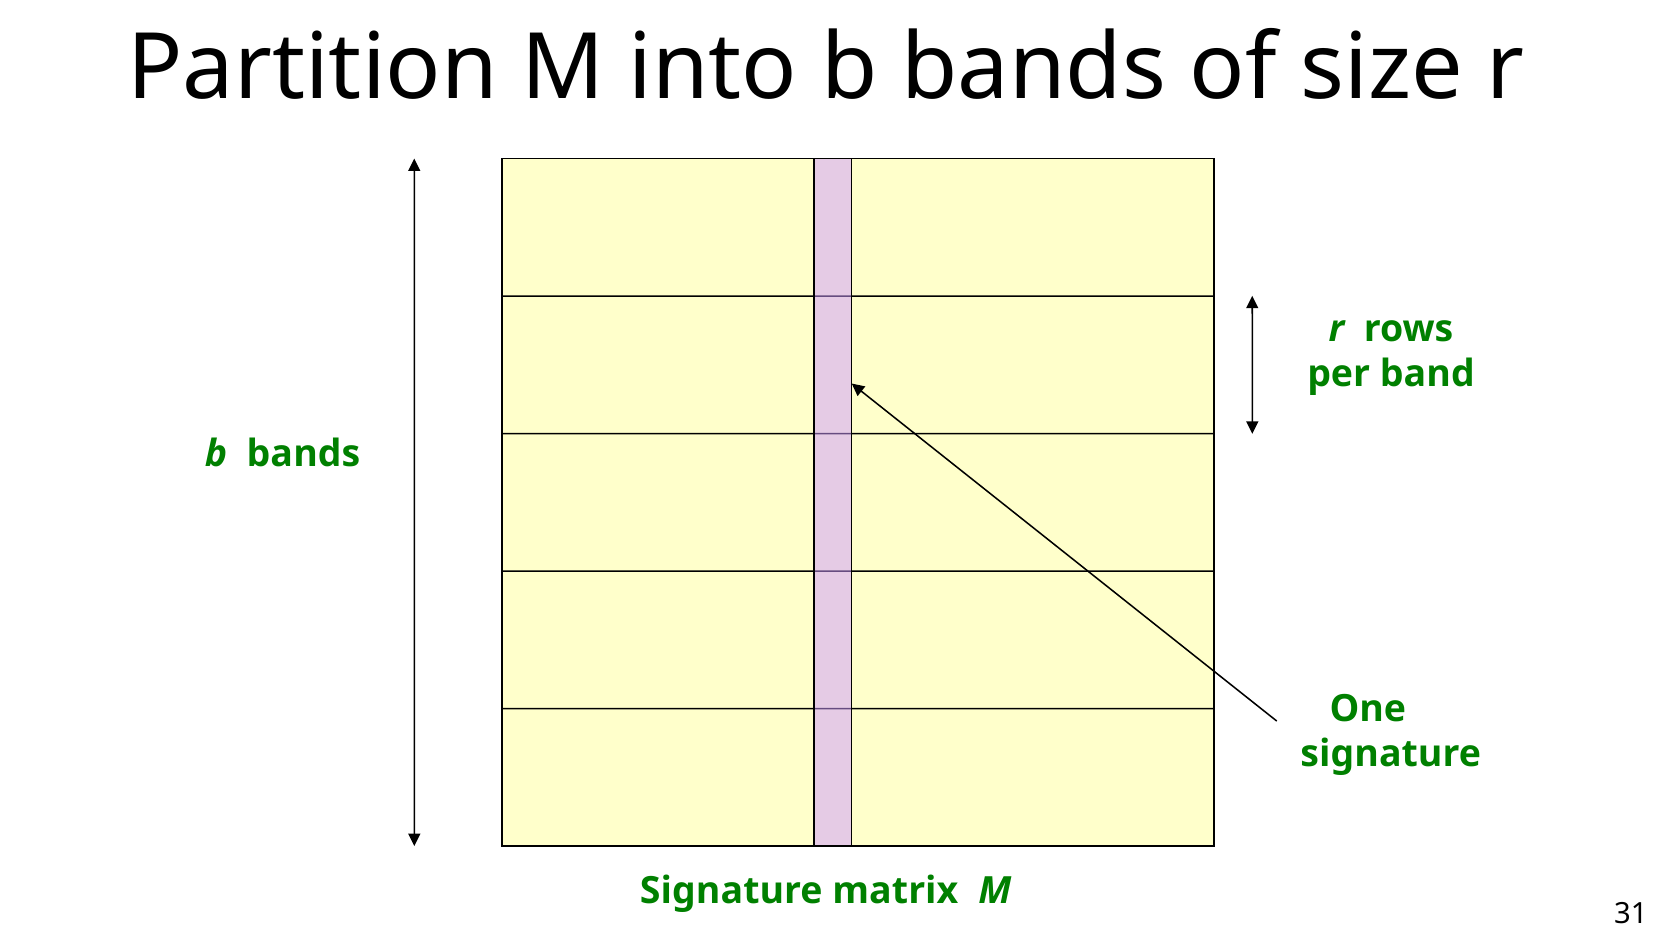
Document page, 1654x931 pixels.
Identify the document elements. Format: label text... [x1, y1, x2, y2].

text_box [1092, 572, 1215, 670]
title Partition M into b bands of size r [82, 1, 1571, 124]
text_box r rows per band [1292, 296, 1490, 402]
text_box [501, 158, 1215, 847]
text_box One signature [1285, 676, 1497, 782]
text_box [919, 435, 1215, 570]
text_box Signature matrix M [625, 858, 1026, 919]
text_box b bands [190, 421, 376, 482]
